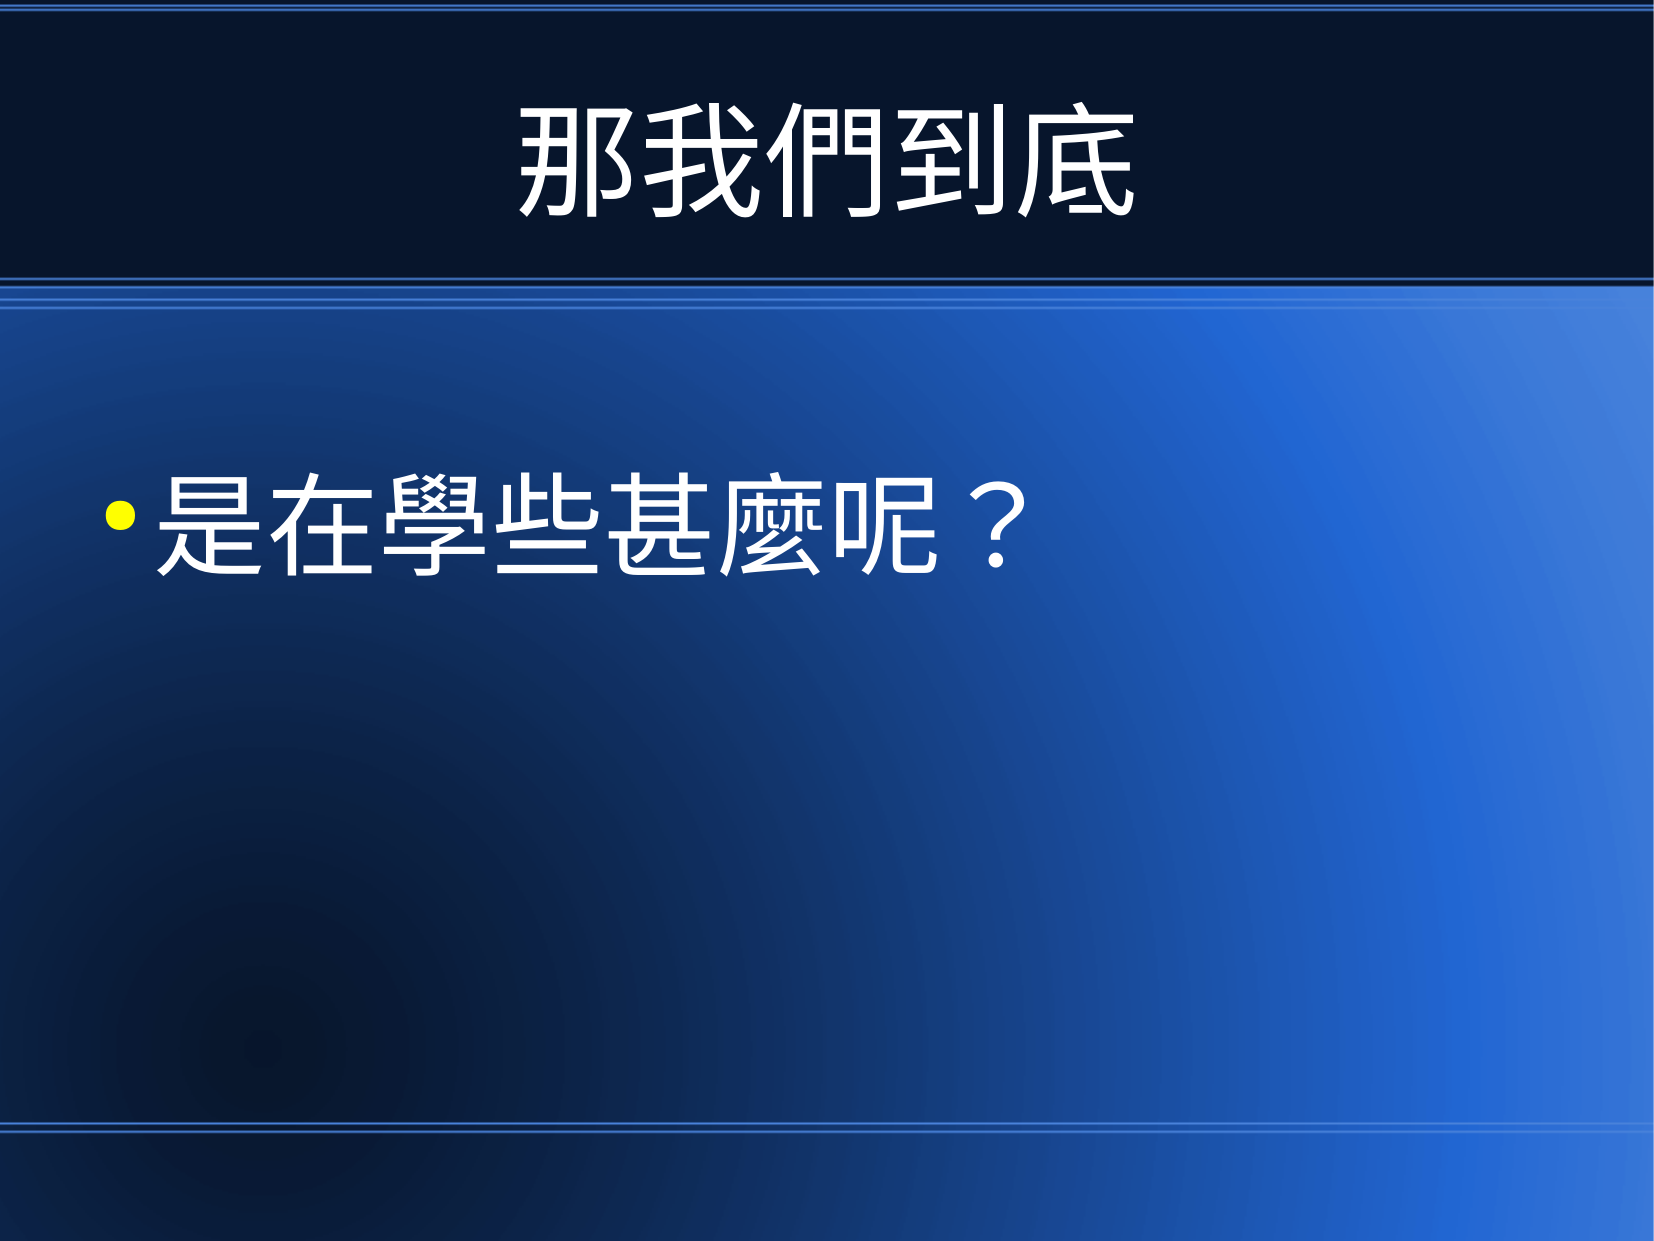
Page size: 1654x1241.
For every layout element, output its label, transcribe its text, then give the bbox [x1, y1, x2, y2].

title 那我們到底 [82, 49, 1571, 257]
picture [0, 0, 1654, 1241]
list 是在學些甚麼呢？ [82, 355, 1571, 1241]
